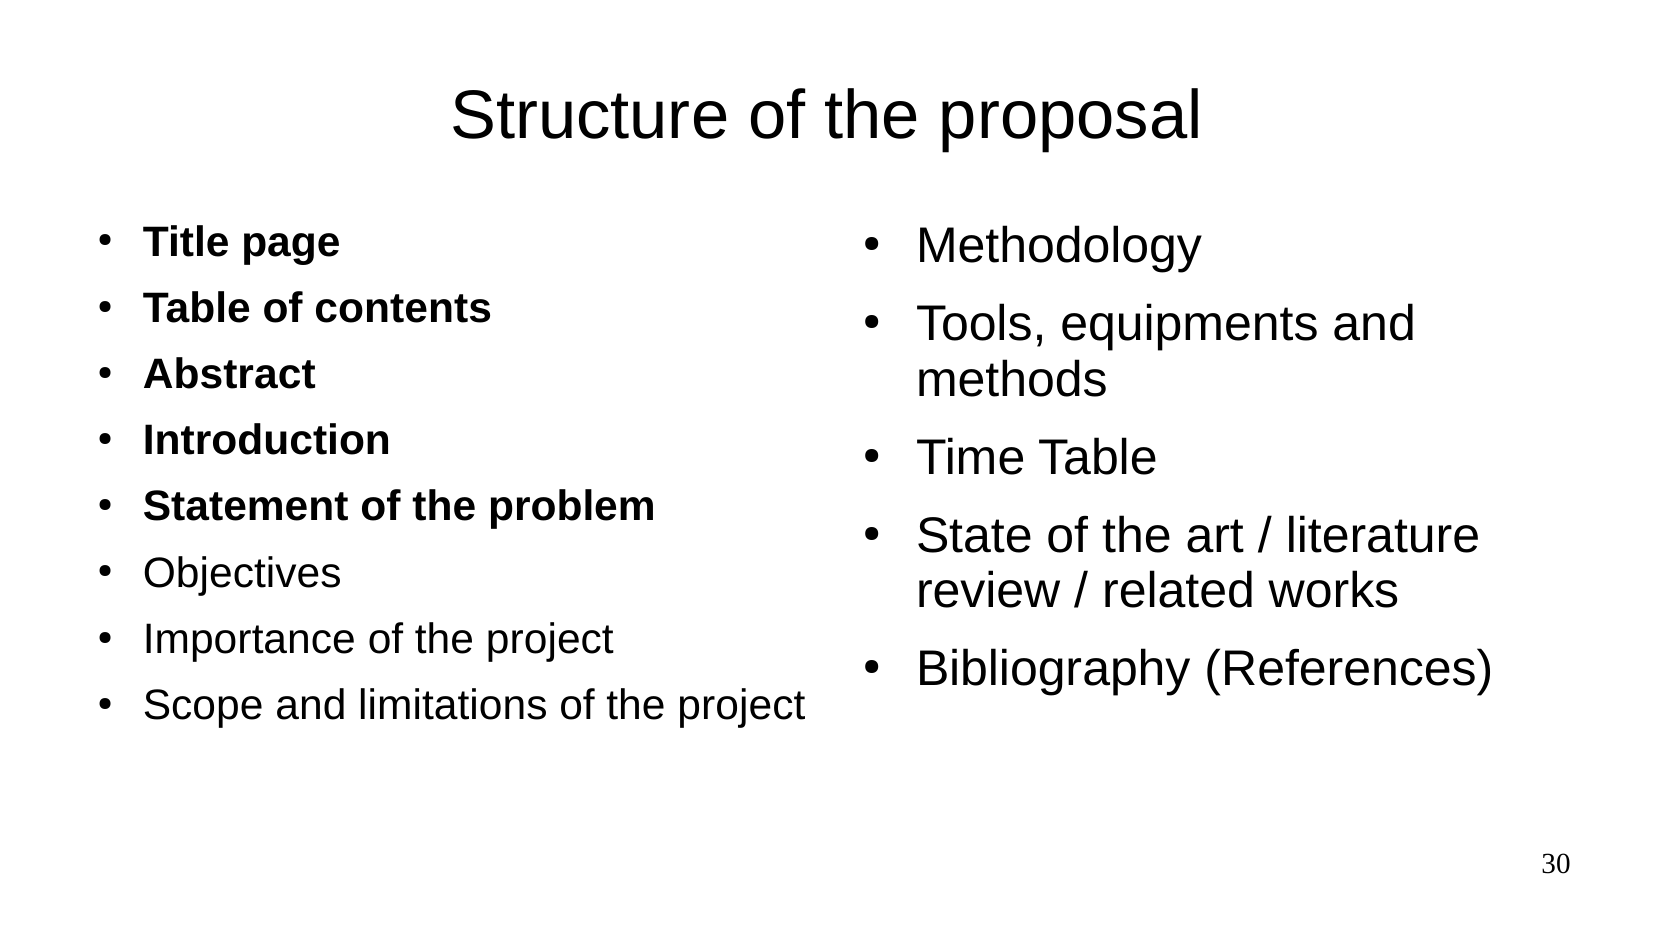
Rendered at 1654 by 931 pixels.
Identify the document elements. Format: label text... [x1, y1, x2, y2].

title Structure of the proposal [82, 37, 1571, 193]
list Methodology Tools, equipments and methods Time Table State of the art / literature review / related works Bibliography (References) [845, 217, 1572, 758]
list Title page Table of contents Abstract Introduction Statement of the problem Objectives Importance of the project Scope and limitations of the project [82, 217, 809, 758]
